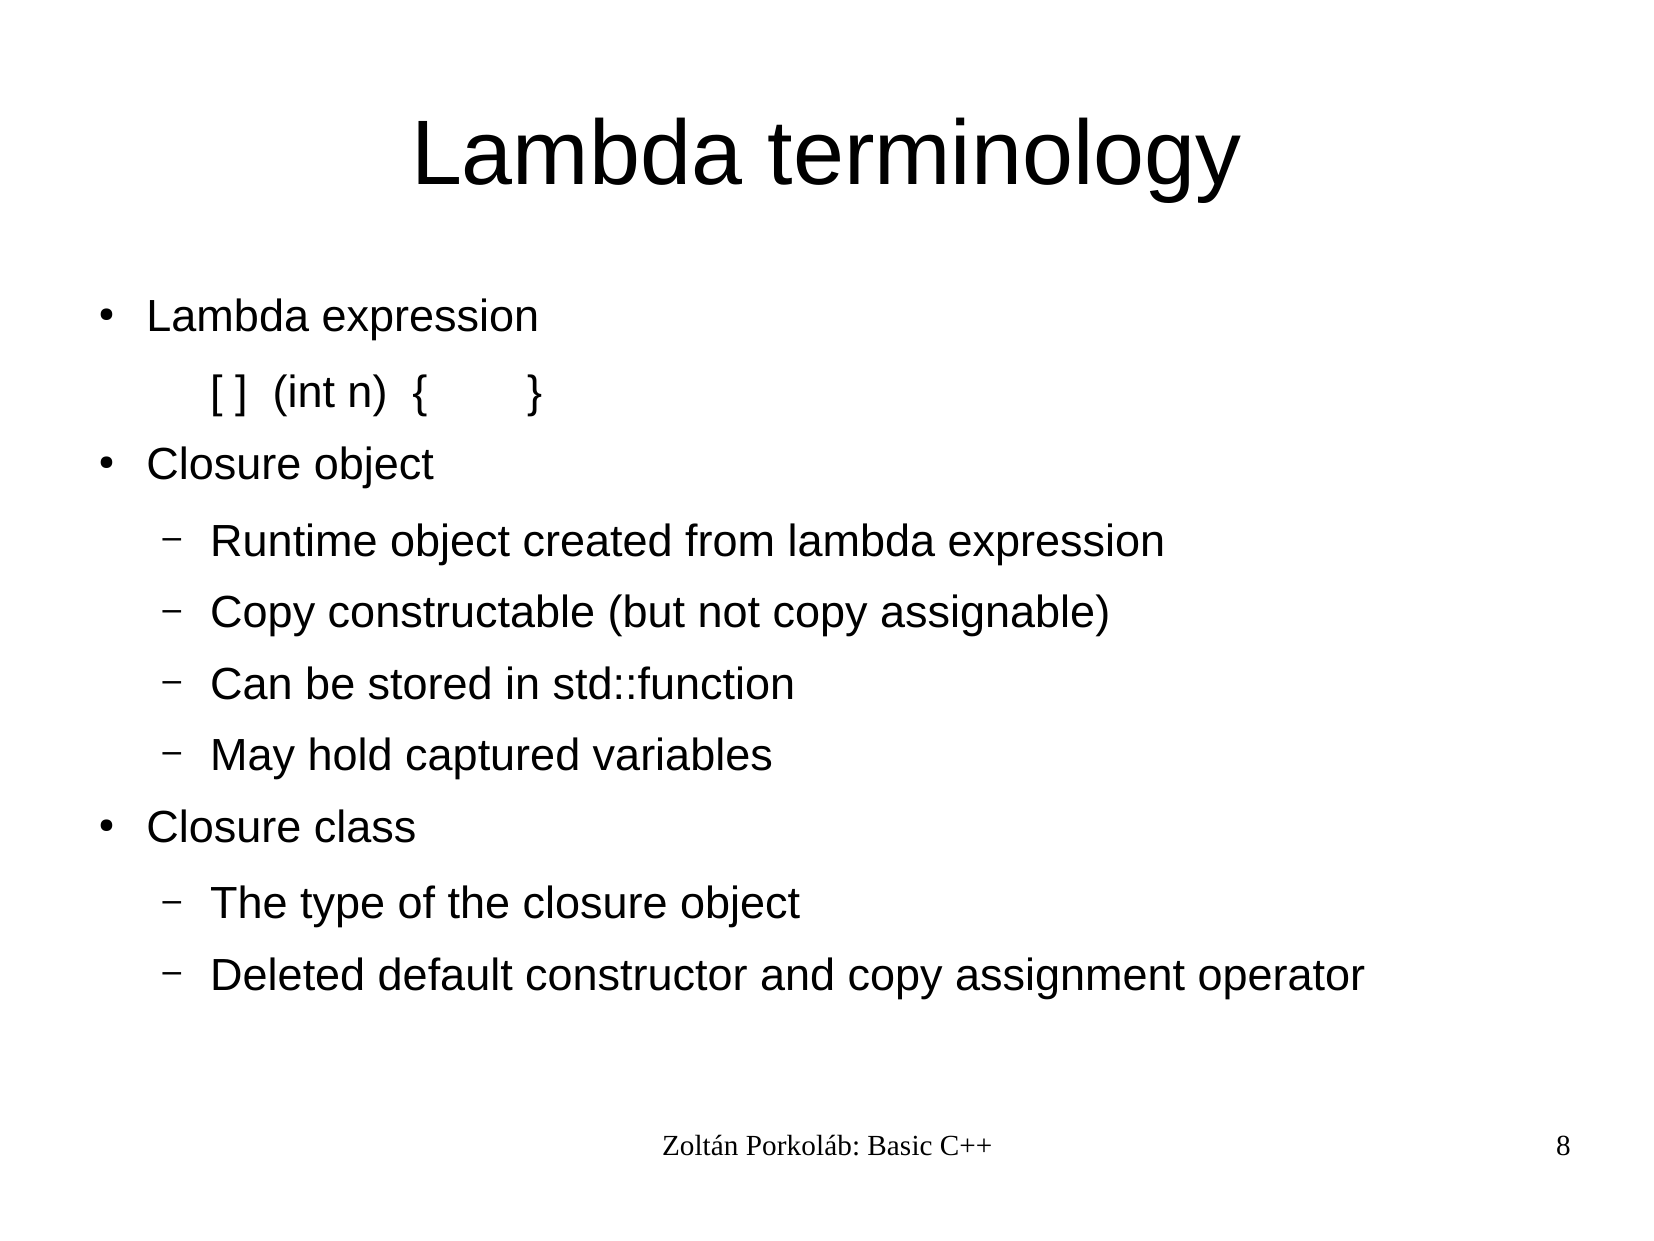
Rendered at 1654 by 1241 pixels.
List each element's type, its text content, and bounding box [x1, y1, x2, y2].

title Lambda terminology [82, 49, 1571, 257]
list Lambda expression [ ] (int n) { } Closure object Runtime object created from lambda expression Copy constructable (but not copy assignable) Can be stored in std::function May hold captured variables Closure class The type of the closure object Deleted default constructor and copy assignment operator [82, 290, 1571, 1010]
